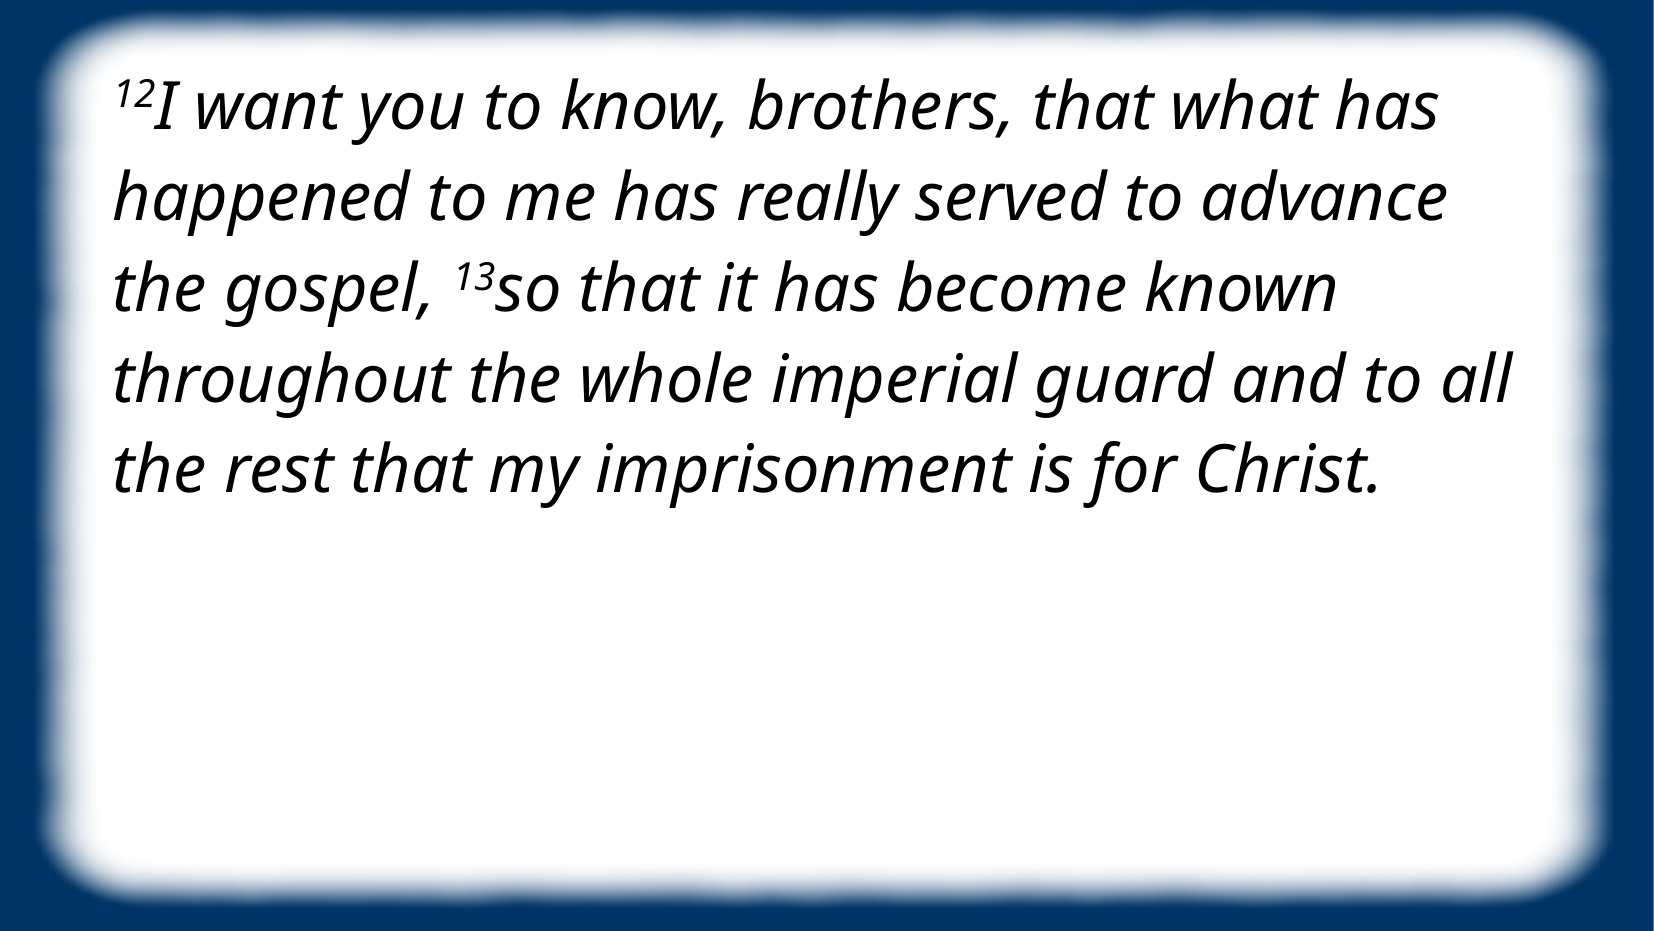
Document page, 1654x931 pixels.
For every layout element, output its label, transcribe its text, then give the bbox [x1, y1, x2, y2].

text_box 12I want you to know, brothers, that what has happened to me has really served to advance the gospel, 13so that it has become known throughout the whole imperial guard and to all the rest that my imprisonment is for Christ. [98, 51, 1546, 510]
picture [0, 0, 1654, 931]
